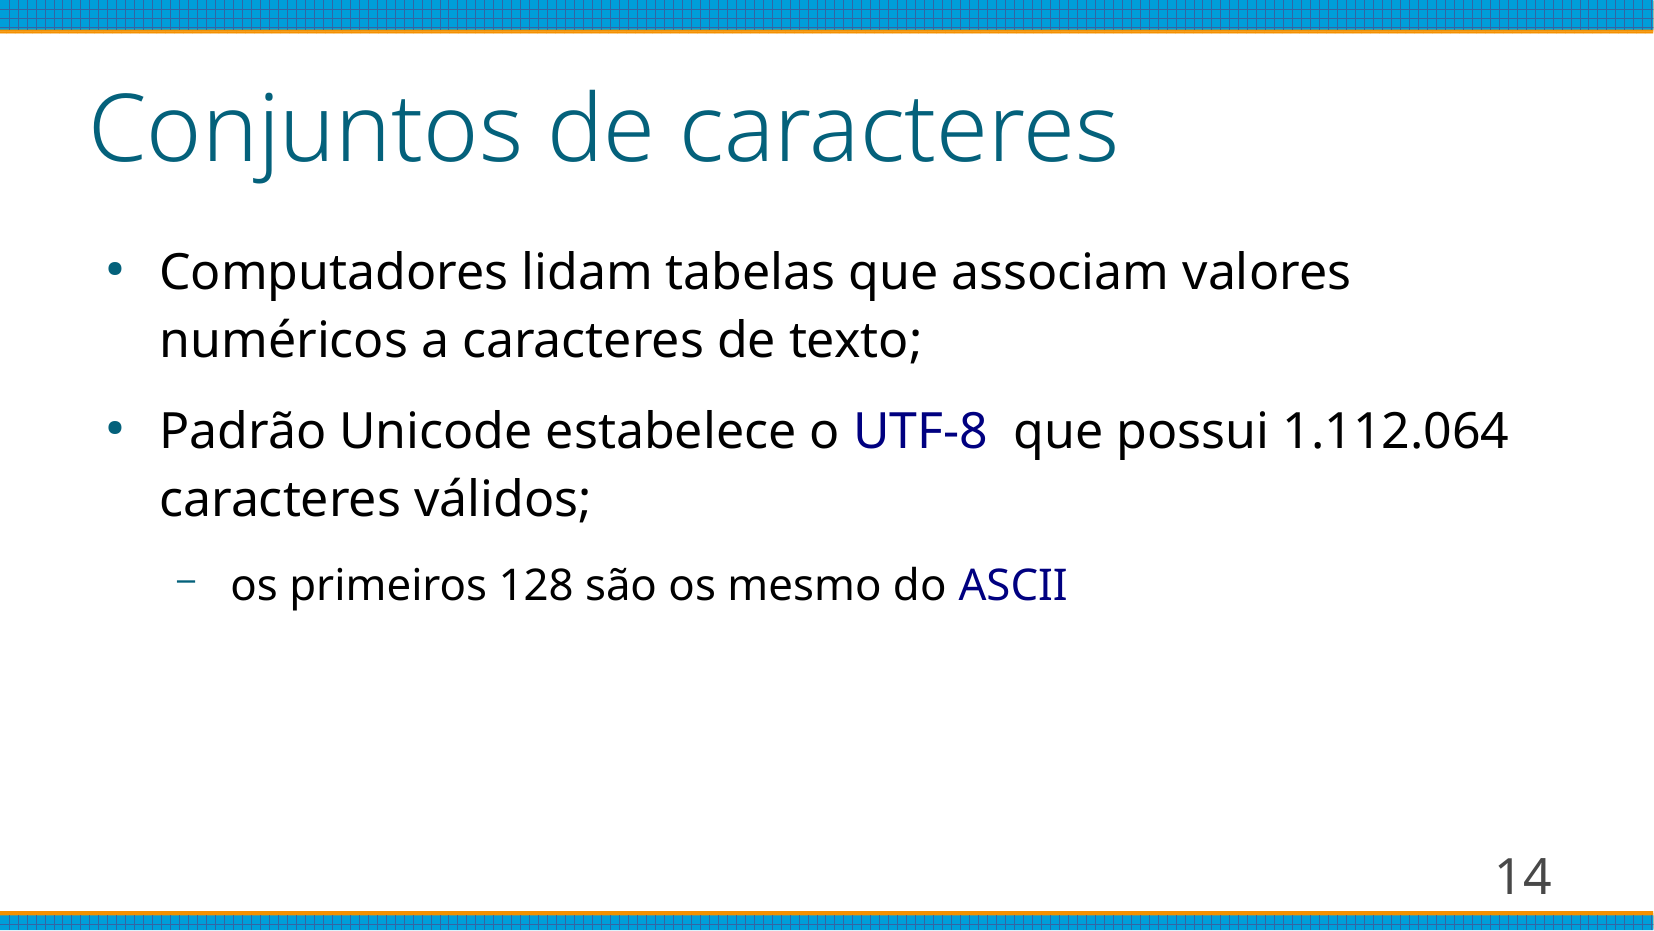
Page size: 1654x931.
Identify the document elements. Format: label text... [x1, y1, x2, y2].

list Computadores lidam tabelas que associam valores numéricos a caracteres de texto; Padrão Unicode estabelece o UTF-8 que possui 1.112.064 caracteres válidos; os primeiros 128 são os mesmo do ASCII [88, 236, 1565, 901]
title Conjuntos de caracteres [88, 44, 1565, 207]
